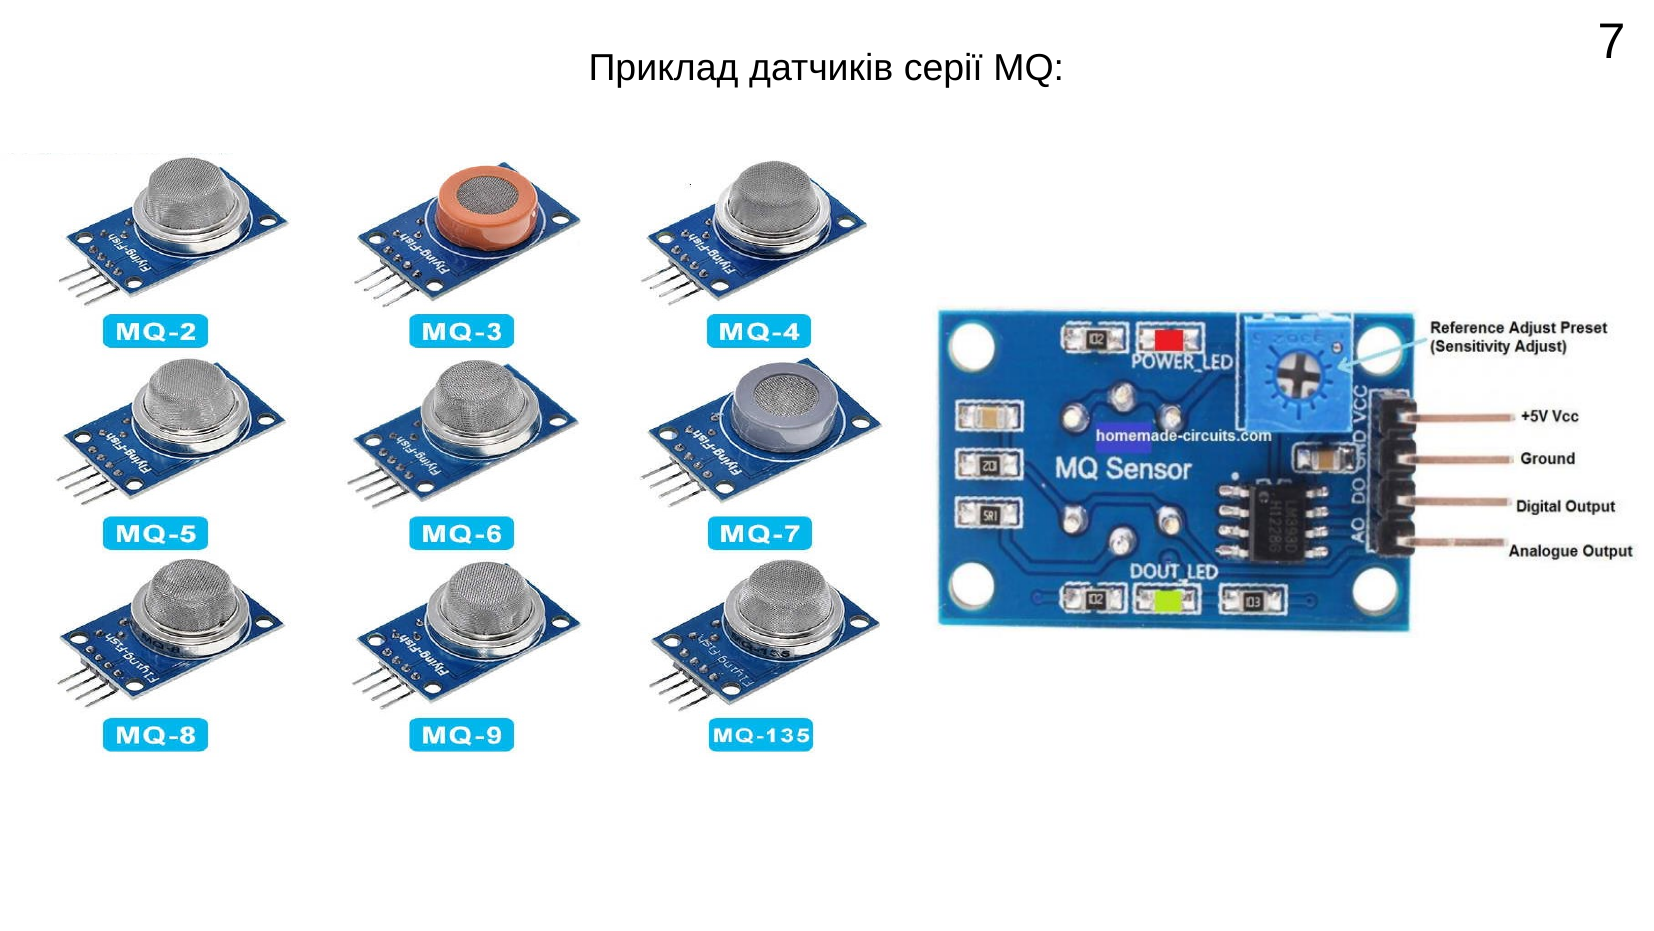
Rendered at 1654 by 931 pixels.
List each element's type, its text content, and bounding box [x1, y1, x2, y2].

text_box Приклад датчиків серії MQ: [573, 35, 1122, 96]
picture [921, 297, 1644, 638]
picture [0, 153, 909, 781]
text_box <номер> [1582, 0, 1654, 76]
